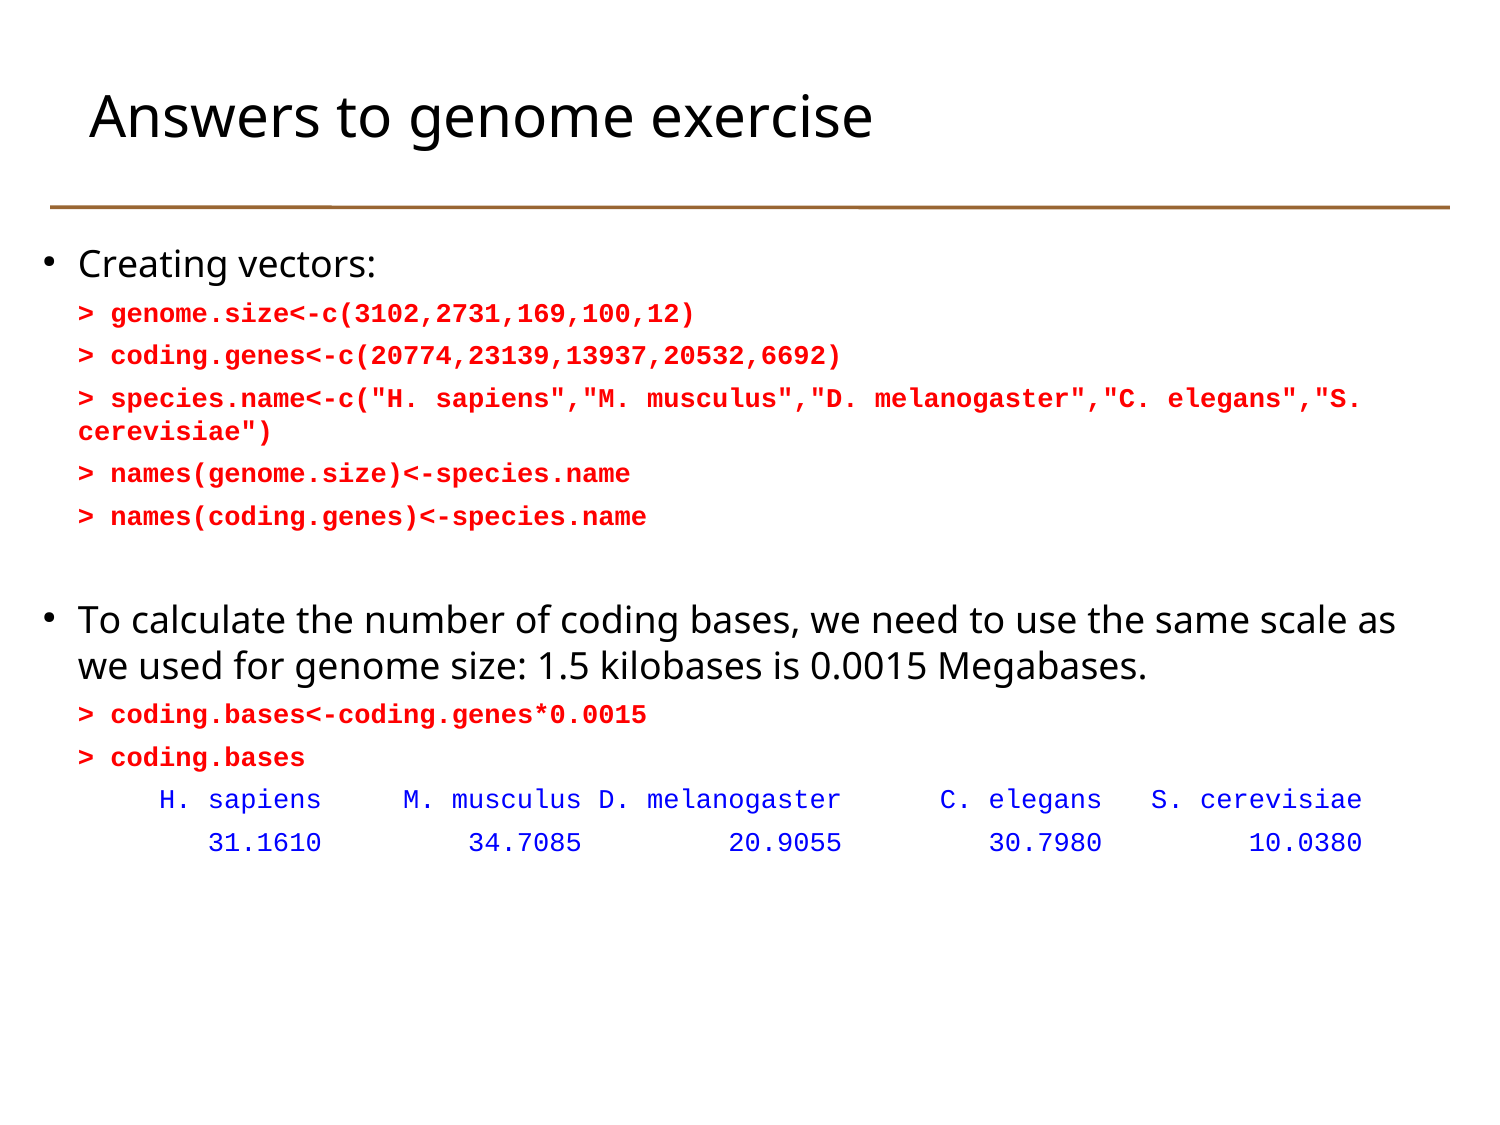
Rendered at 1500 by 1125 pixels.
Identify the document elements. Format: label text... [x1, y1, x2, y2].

title Answers to genome exercise [75, 48, 1422, 249]
list Creating vectors: > genome.size<-c(3102,2731,169,100,12) > coding.genes<-c(20774,23139,13937,20532,6692) > species.name<-c("H. sapiens","M. musculus","D. melanogaster","C. elegans","S. cerevisiae") > names(genome.size)<-species.name > names(coding.genes)<-species.name To calculate the number of coding bases, we need to use the same scale as we used for genome size: 1.5 kilobases is 0.0015 Megabases. > coding.bases<-coding.genes*0.0015 > coding.bases H. sapiens M. musculus D. melanogaster C. elegans S. cerevisiae 31.1610 34.7085 20.9055 30.7980 10.0380 [42, 239, 1418, 1114]
